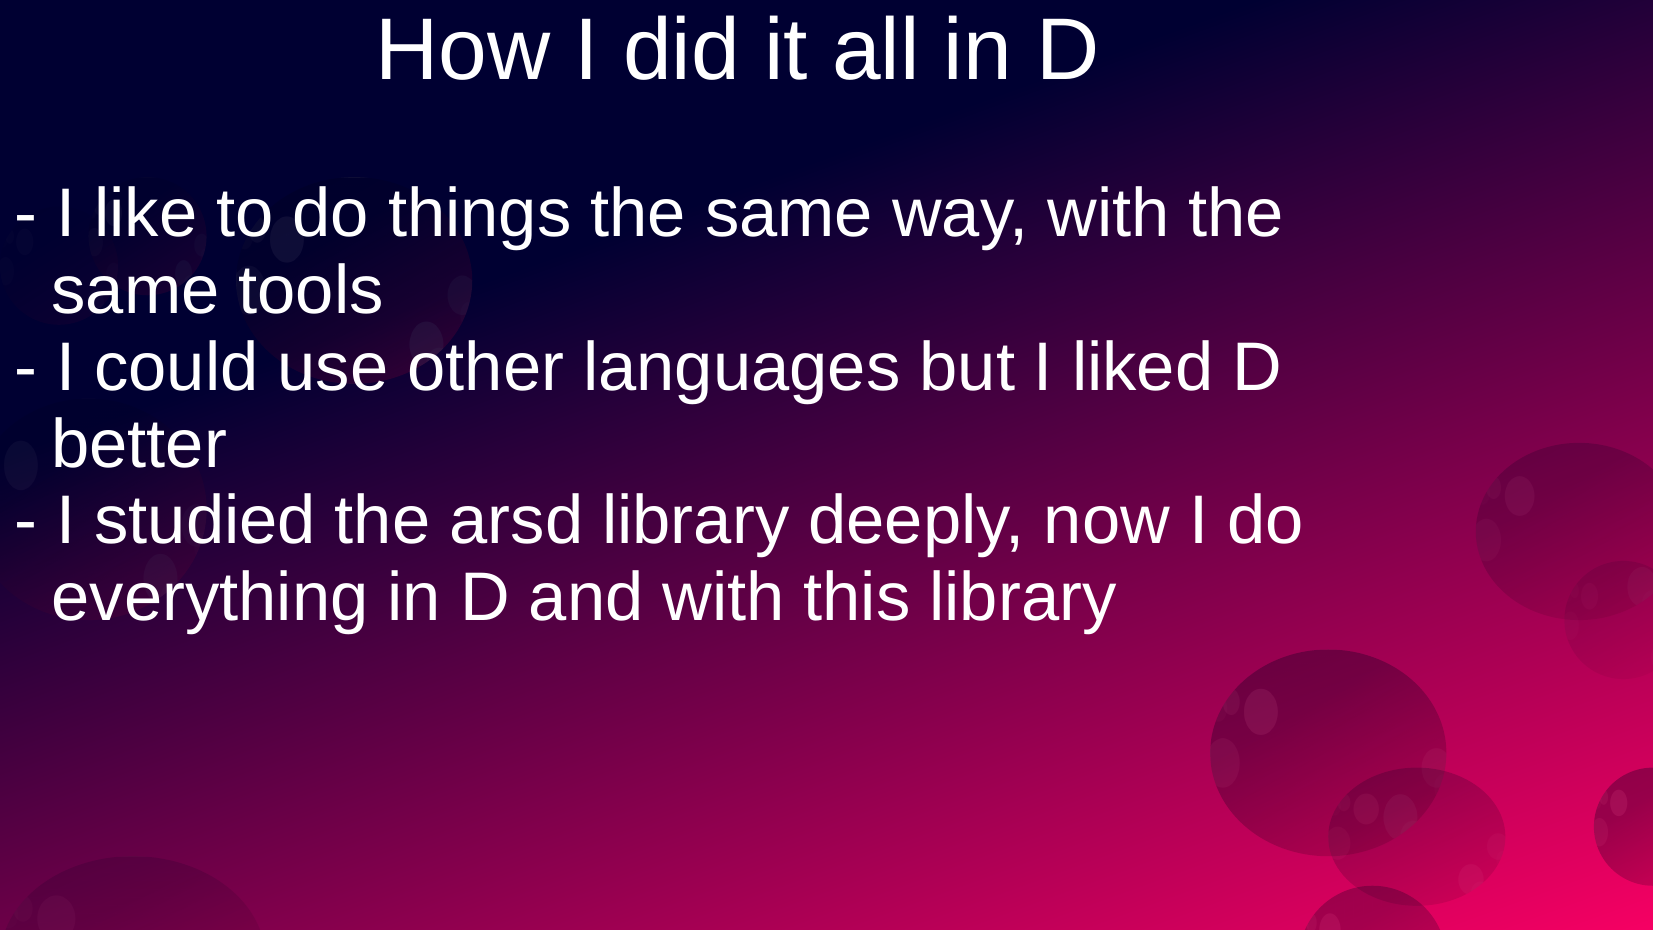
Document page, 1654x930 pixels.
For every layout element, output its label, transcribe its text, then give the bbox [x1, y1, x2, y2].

title How I did it all in D - I like to do things the same way, with the same tools - I could use other languages but I liked D better - I studied the arsd library deeply, now I do everything in D and with this library [0, 0, 1453, 636]
